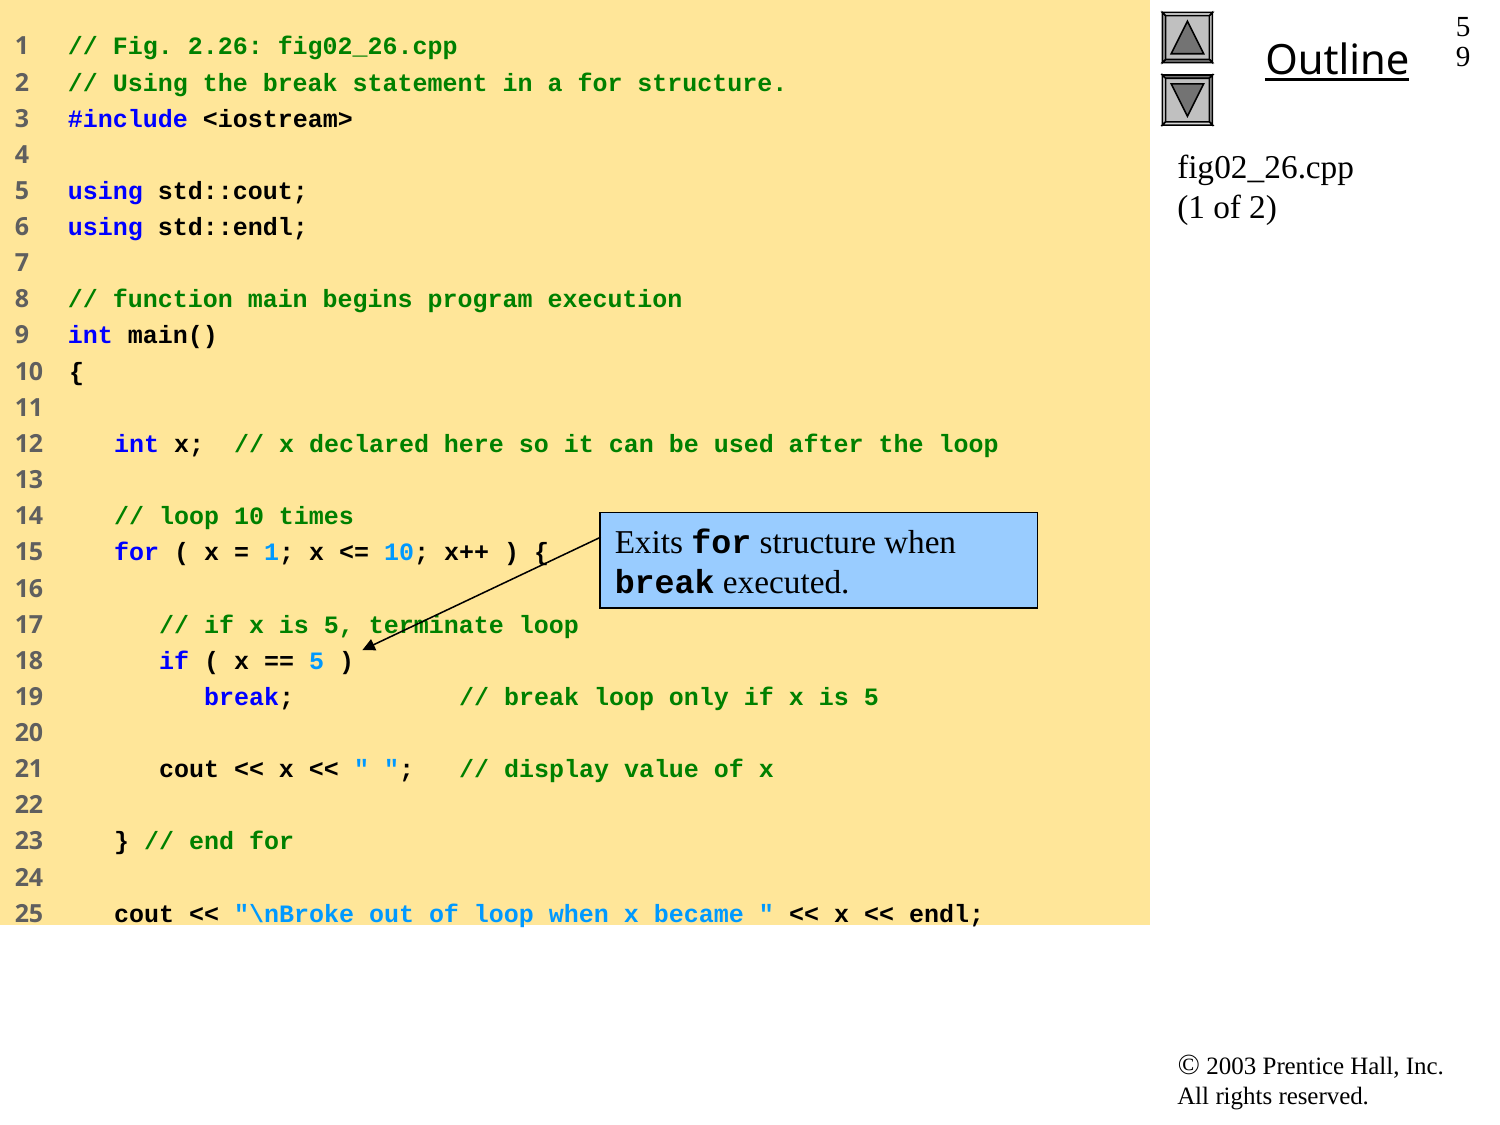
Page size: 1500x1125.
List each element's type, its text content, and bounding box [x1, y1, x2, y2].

subtitle 1 // Fig. 2.26: fig02_26.cpp 2 // Using the break statement in a for structure. 3 #include <iostream> 4 5 using std::cout; 6 using std::endl; 7 8 // function main begins program execution 9 int main() 10 { 11 12 int x; // x declared here so it can be used after the loop 13 14 // loop 10 times 15 for ( x = 1; x <= 10; x++ ) { 16 17 // if x is 5, terminate loop 18 if ( x == 5 ) 19 break; // break loop only if x is 5 20 21 cout << x << " "; // display value of x 22 23 } // end for 24 25 cout << "\nBroke out of loop when x became " << x << endl; [0, 0, 1150, 925]
title fig02_26.cpp (1 of 2) [1162, 137, 1500, 925]
text_box Exits for structure when break executed. [600, 512, 1038, 608]
